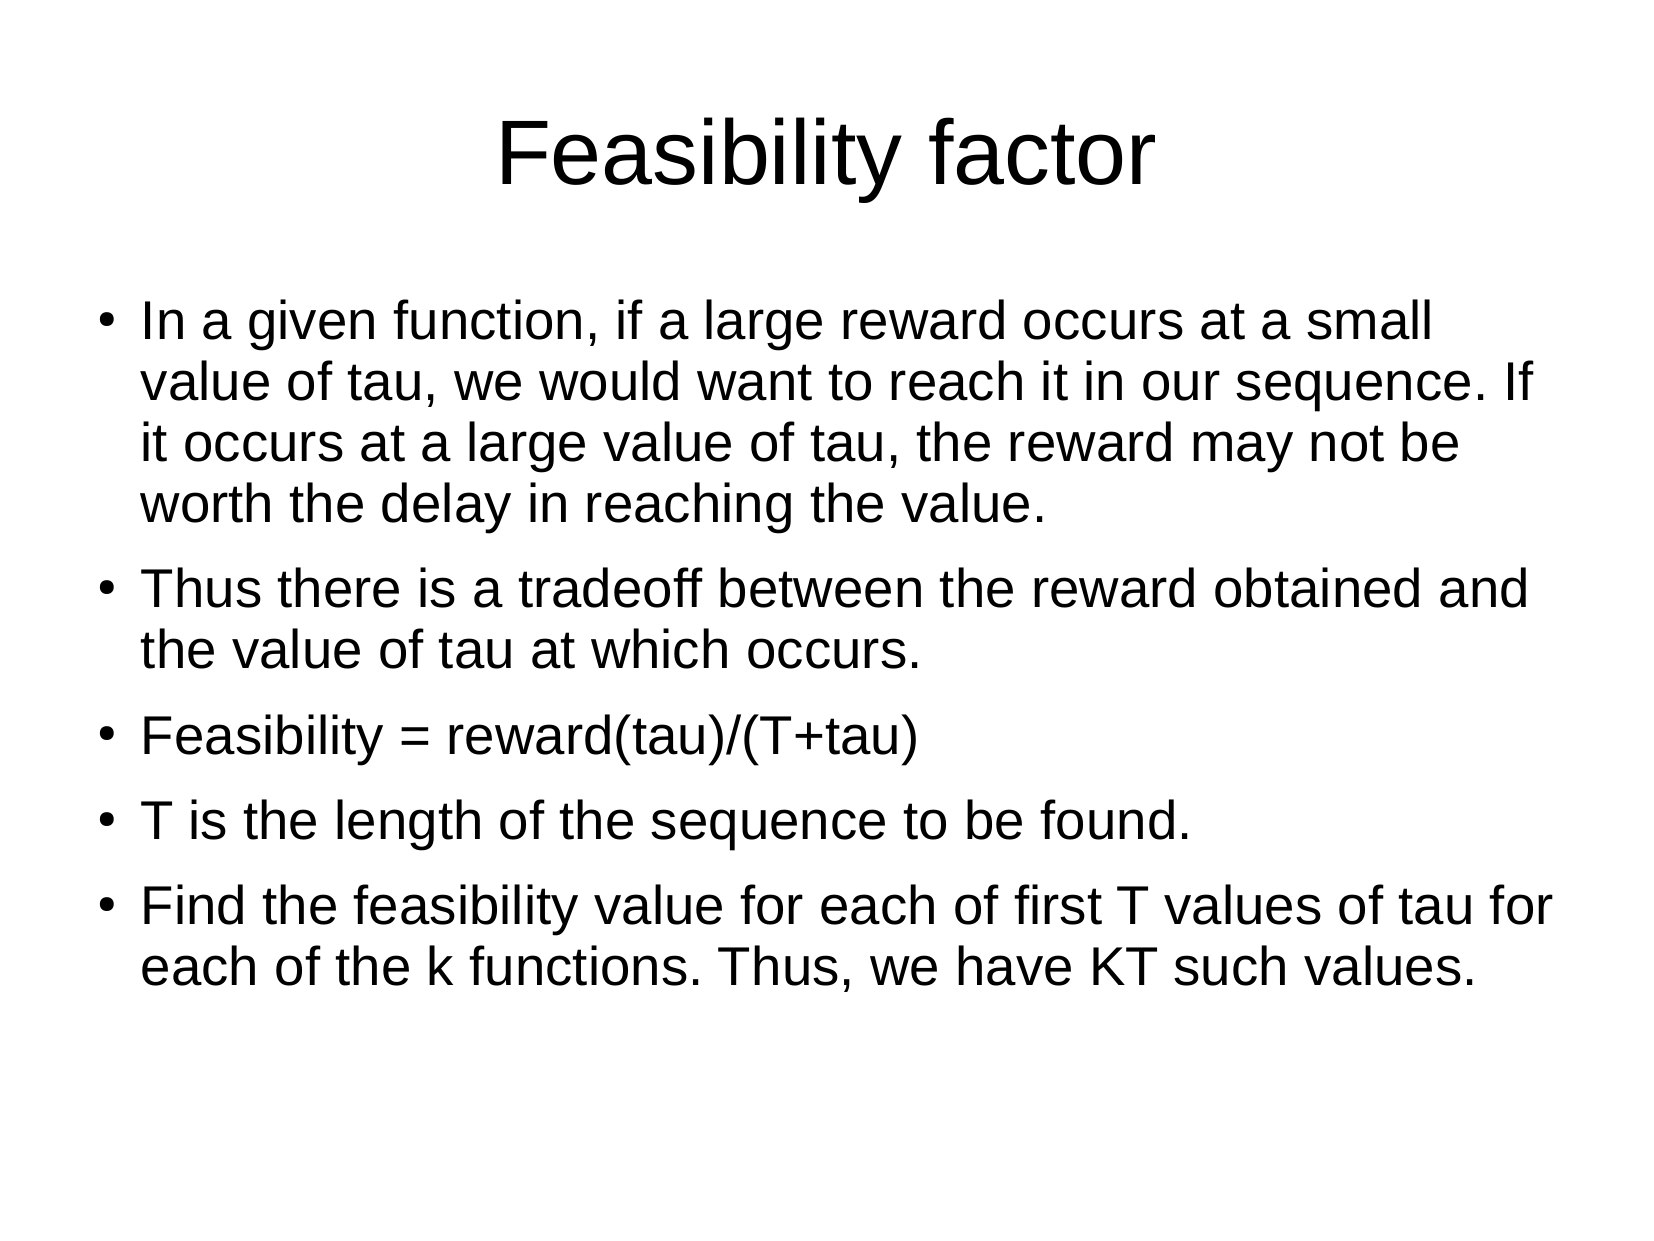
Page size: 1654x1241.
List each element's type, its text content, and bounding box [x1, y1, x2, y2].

list In a given function, if a large reward occurs at a small value of tau, we would want to reach it in our sequence. If it occurs at a large value of tau, the reward may not be worth the delay in reaching the value. Thus there is a tradeoff between the reward obtained and the value of tau at which occurs. Feasibility = reward(tau)/(T+tau) T is the length of the sequence to be found. Find the feasibility value for each of first T values of tau for each of the k functions. Thus, we have KT such values. [82, 290, 1571, 1010]
title Feasibility factor [82, 49, 1571, 257]
